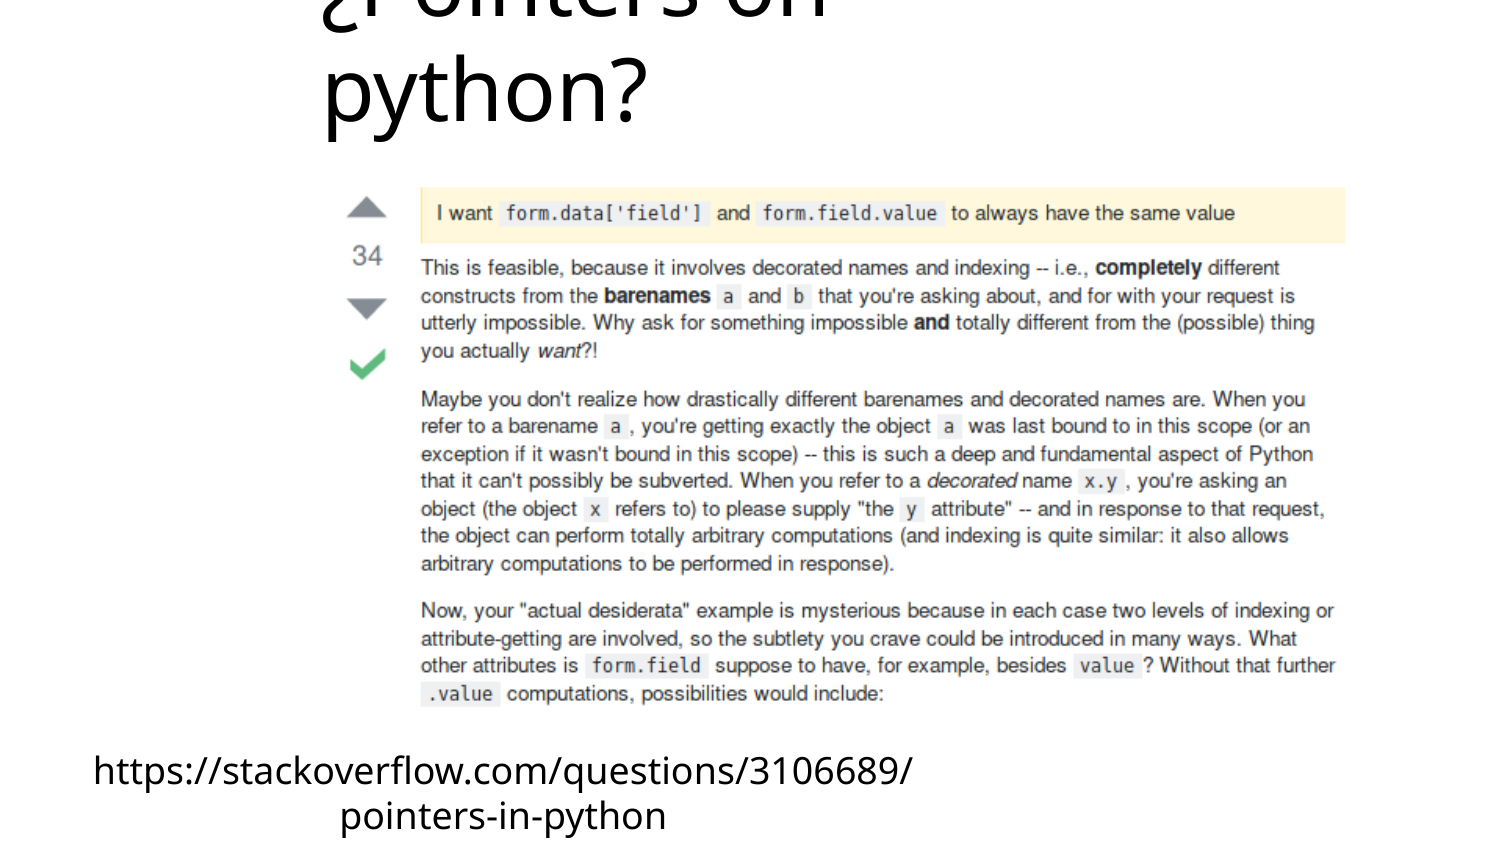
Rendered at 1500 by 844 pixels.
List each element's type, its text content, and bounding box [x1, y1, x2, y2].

title ¿Pointers on python? [306, 107, 1040, 153]
picture [238, 153, 1371, 729]
list https://stackoverflow.com/questions/3106689/pointers-in-python [38, 732, 969, 844]
